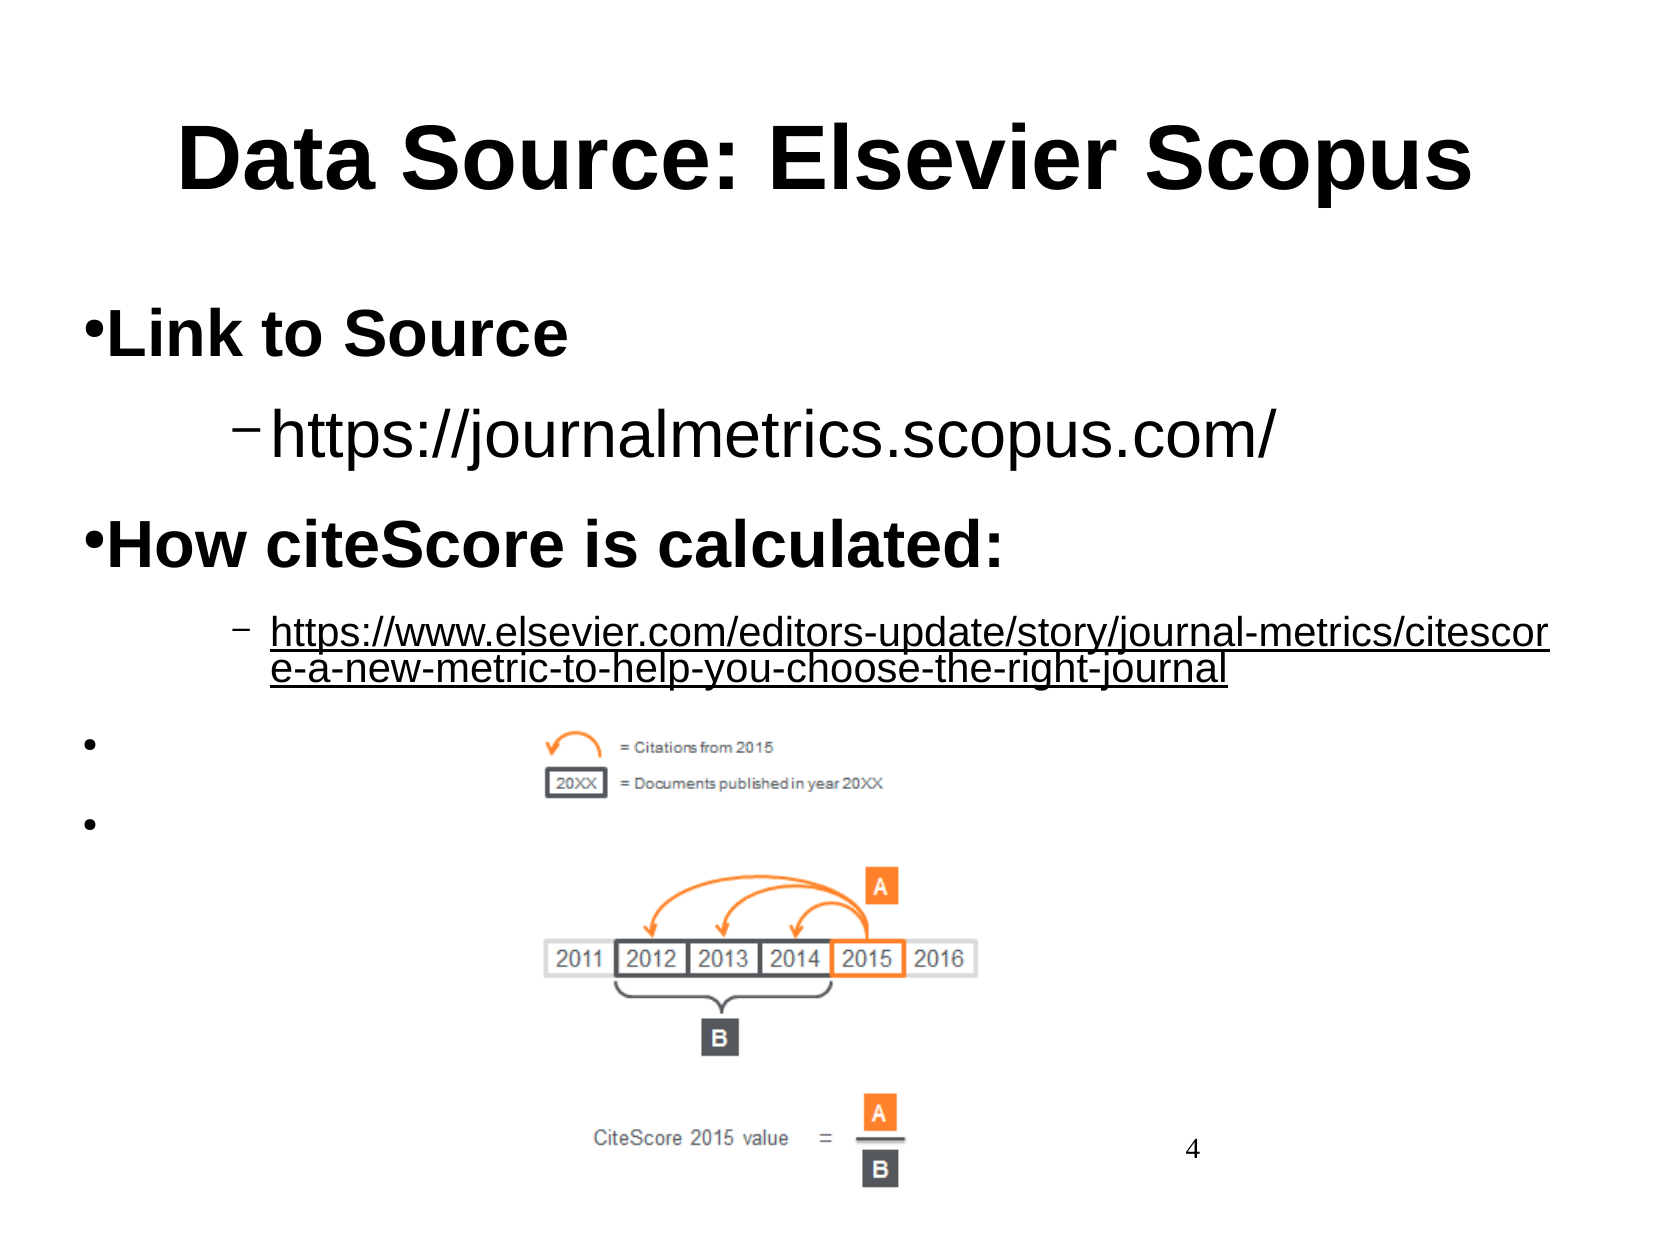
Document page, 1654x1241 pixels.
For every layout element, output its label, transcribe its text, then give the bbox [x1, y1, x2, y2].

text_box [1185, 1129, 1571, 1216]
title Data Source: Elsevier Scopus [82, 49, 1571, 257]
picture [525, 714, 994, 1201]
list Link to Source https://journalmetrics.scopus.com/ How citeScore is calculated: https://www.elsevier.com/editors-update/story/journal-metrics/citescore-a-new-metric-to-help-you-choose-the-right-journal [82, 290, 1571, 1010]
